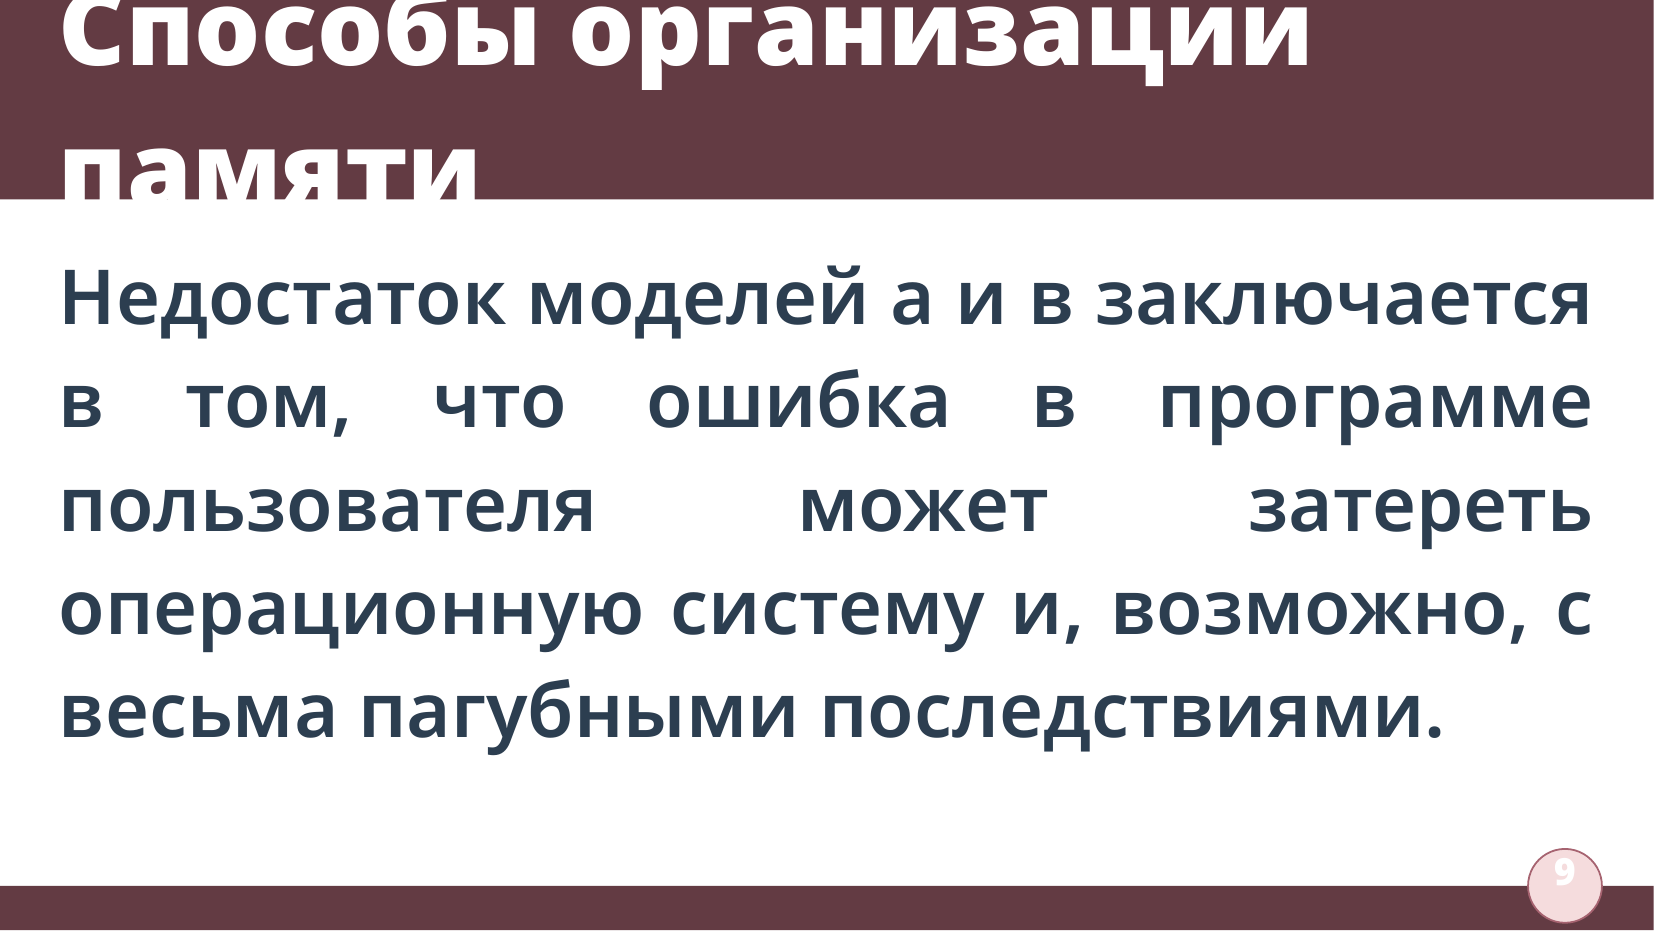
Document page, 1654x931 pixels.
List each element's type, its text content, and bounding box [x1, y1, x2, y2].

title Способы организации памяти [59, 37, 1595, 155]
list Недостаток моделей а и в заключается в том, что ошибка в программе пользователя может затереть операционную систему и, возможно, с весьма пагубными последствиями. [59, 243, 1595, 864]
